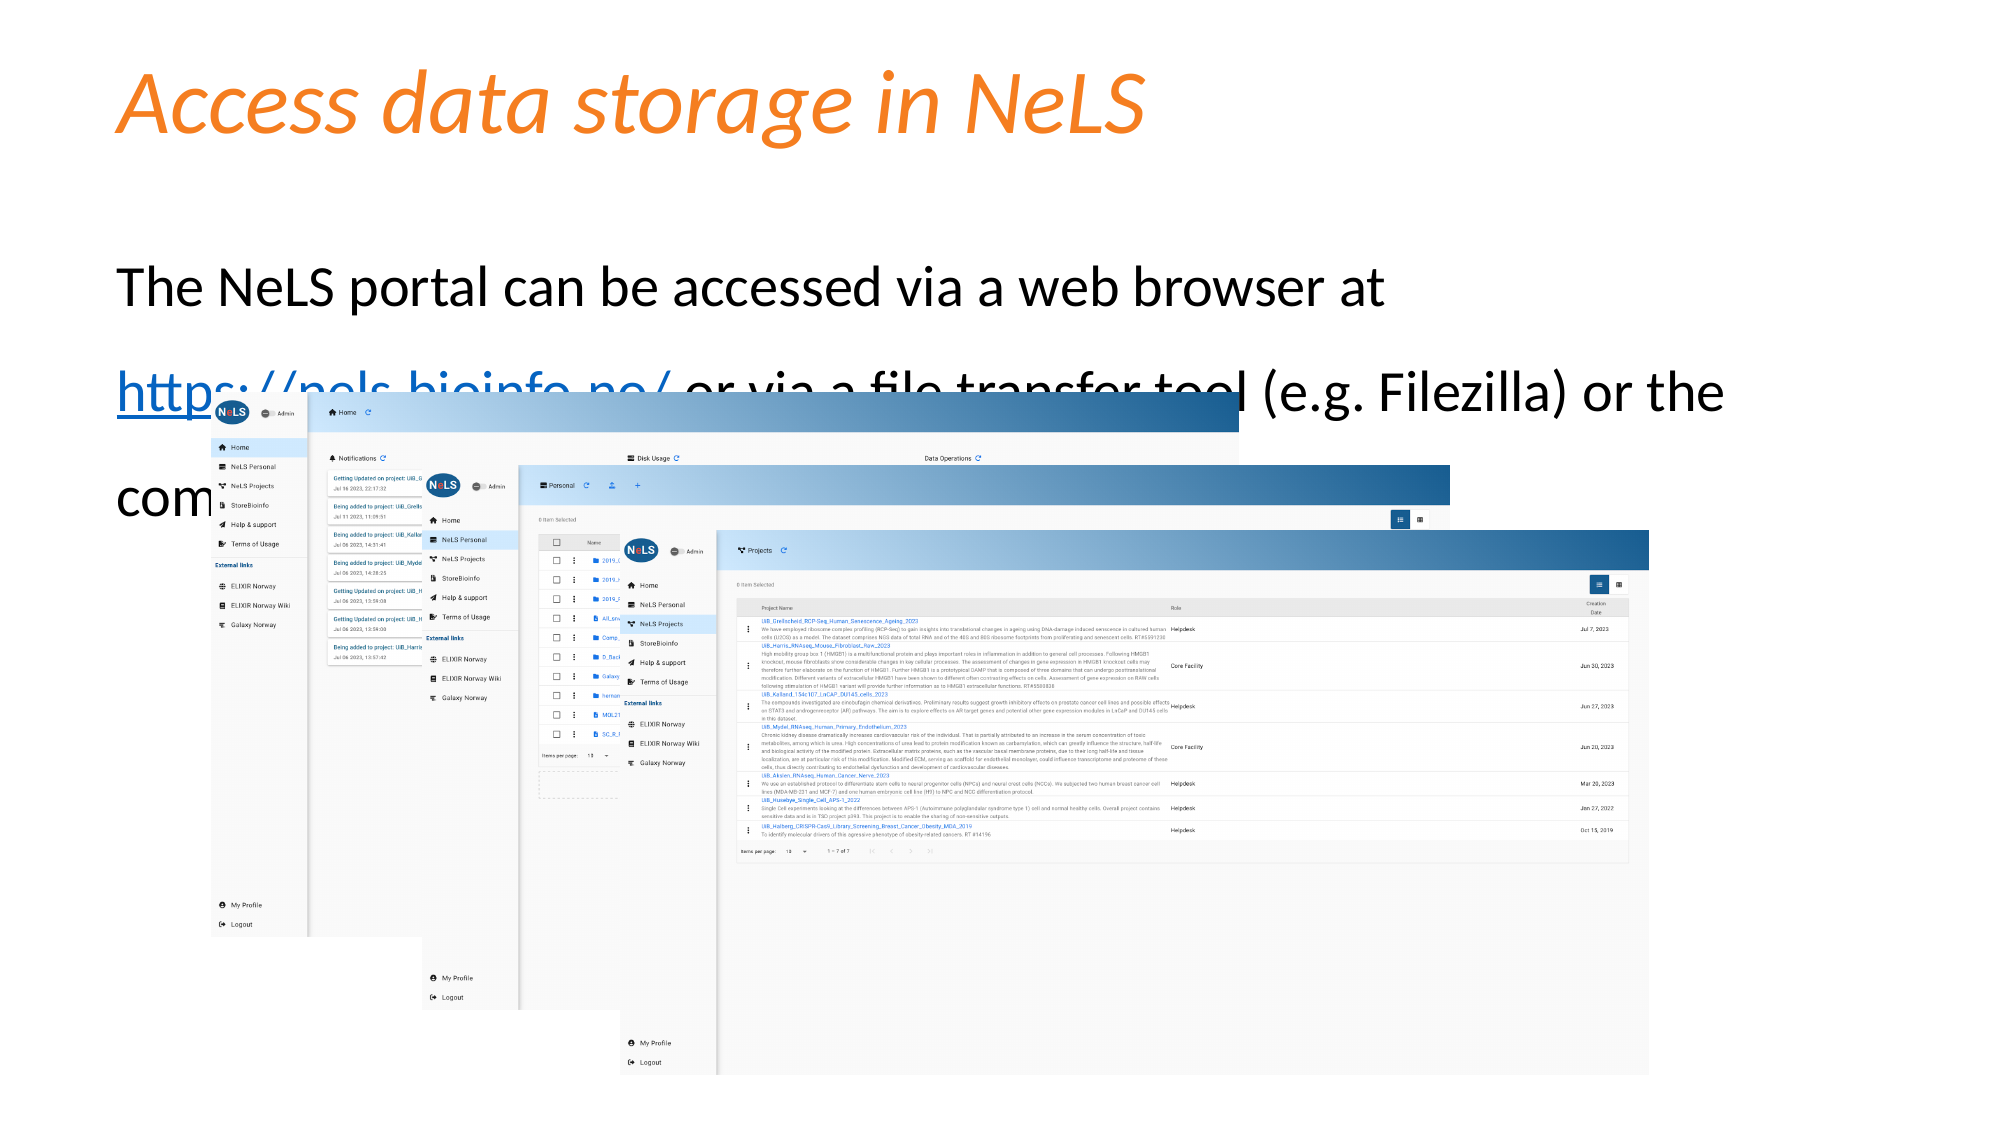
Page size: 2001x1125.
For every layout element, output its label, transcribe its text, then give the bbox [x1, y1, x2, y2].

picture [211, 392, 1649, 1075]
list The NeLS portal can be accessed via a web browser at https://nels.bioinfo.no/ or via a file transfer tool (e.g. Filezilla) or the command line SCP [116, 212, 1900, 927]
title Access data storage in NeLS [117, 54, 1902, 161]
